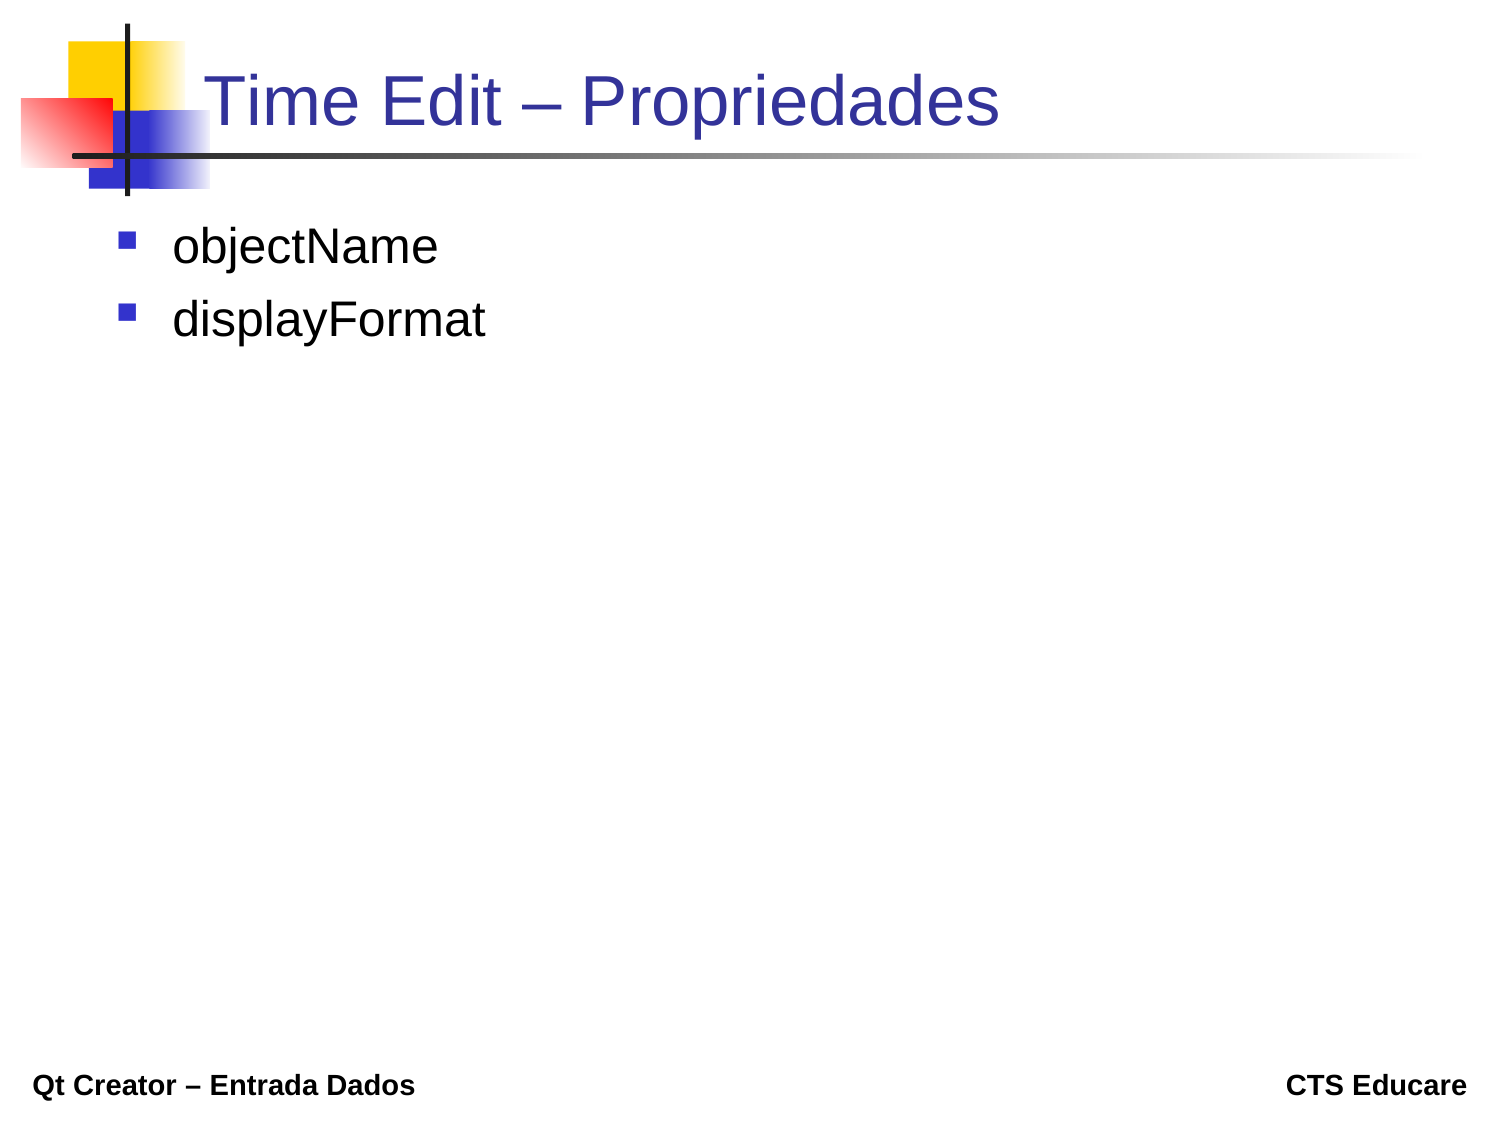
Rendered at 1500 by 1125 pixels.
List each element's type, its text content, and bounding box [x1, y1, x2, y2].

list objectName displayFormat [100, 206, 1447, 1024]
title Time Edit – Propriedades [188, 46, 1468, 149]
